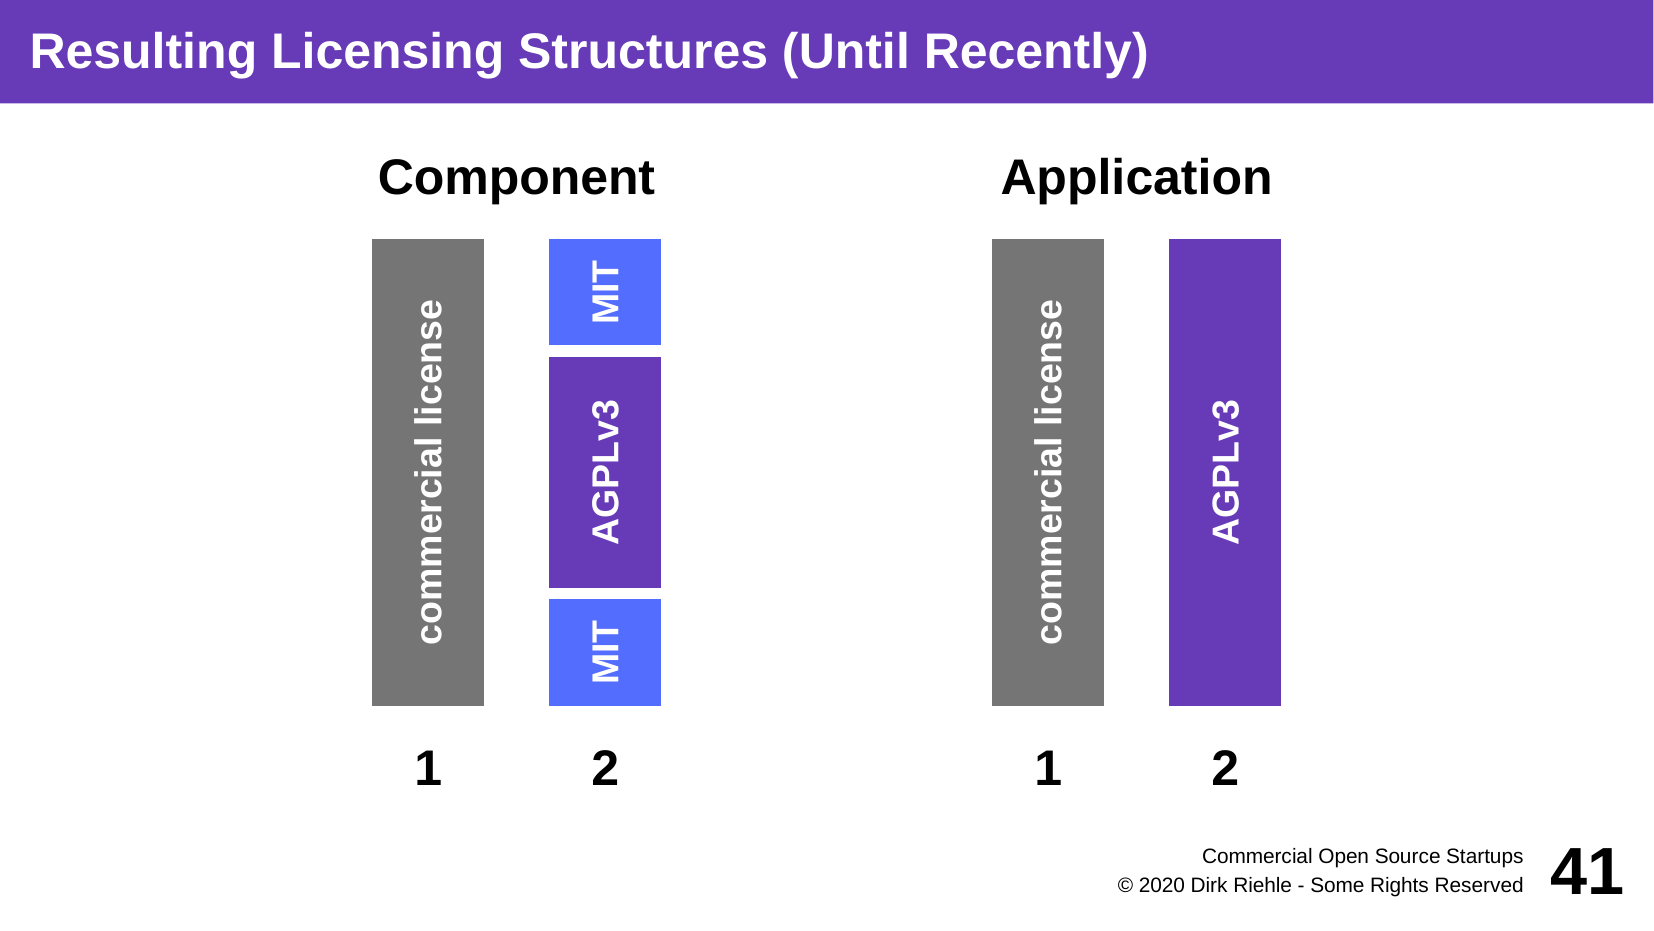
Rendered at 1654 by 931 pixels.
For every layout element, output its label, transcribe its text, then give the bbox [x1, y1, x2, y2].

text_box 1 [989, 708, 1108, 827]
text_box 2 [1166, 708, 1285, 827]
text_box 1 [369, 708, 488, 827]
text_box commercial license [369, 237, 488, 708]
text_box MIT [546, 596, 665, 708]
text_box MIT [546, 237, 665, 349]
text_box Component [280, 118, 753, 237]
text_box Application [900, 118, 1374, 237]
text_box AGPLv3 [546, 354, 665, 591]
text_box 2 [546, 708, 665, 827]
text_box AGPLv3 [1166, 237, 1285, 708]
title Resulting Licensing Structures (Until Recently) [0, 0, 1654, 104]
text_box commercial license [989, 237, 1108, 708]
